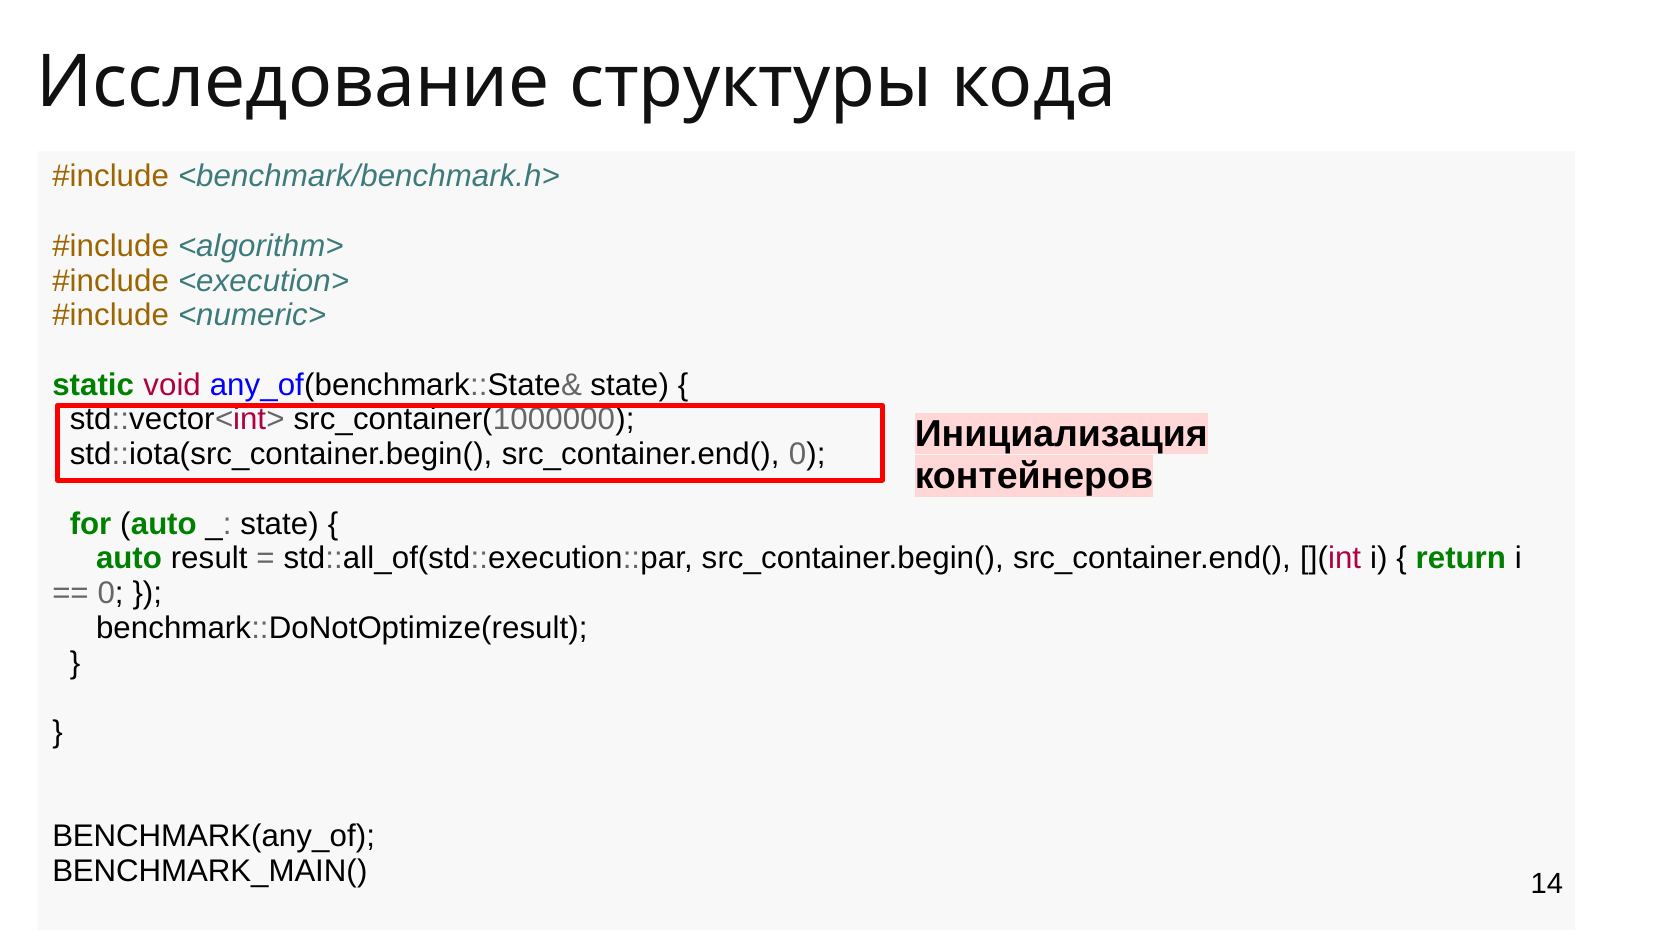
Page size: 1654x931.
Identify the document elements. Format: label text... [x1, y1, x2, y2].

text_box Инициализация контейнеров [900, 405, 1388, 504]
text_box [57, 405, 883, 481]
text_box #include <benchmark/benchmark.h> #include <algorithm> #include <execution> #include <numeric> static void any_of(benchmark::State& state) { std::vector<int> src_container(1000000); std::iota(src_container.begin(), src_container.end(), 0); for (auto _: state) { auto result = std::all_of(std::execution::par, src_container.begin(), src_container.end(), [](int i) { return i == 0; }); benchmark::DoNotOptimize(result); } } BENCHMARK(any_of); BENCHMARK_MAIN() [37, 151, 1576, 931]
text_box <number> [1515, 860, 1654, 931]
title Исследование структуры кода [36, 5, 1654, 151]
